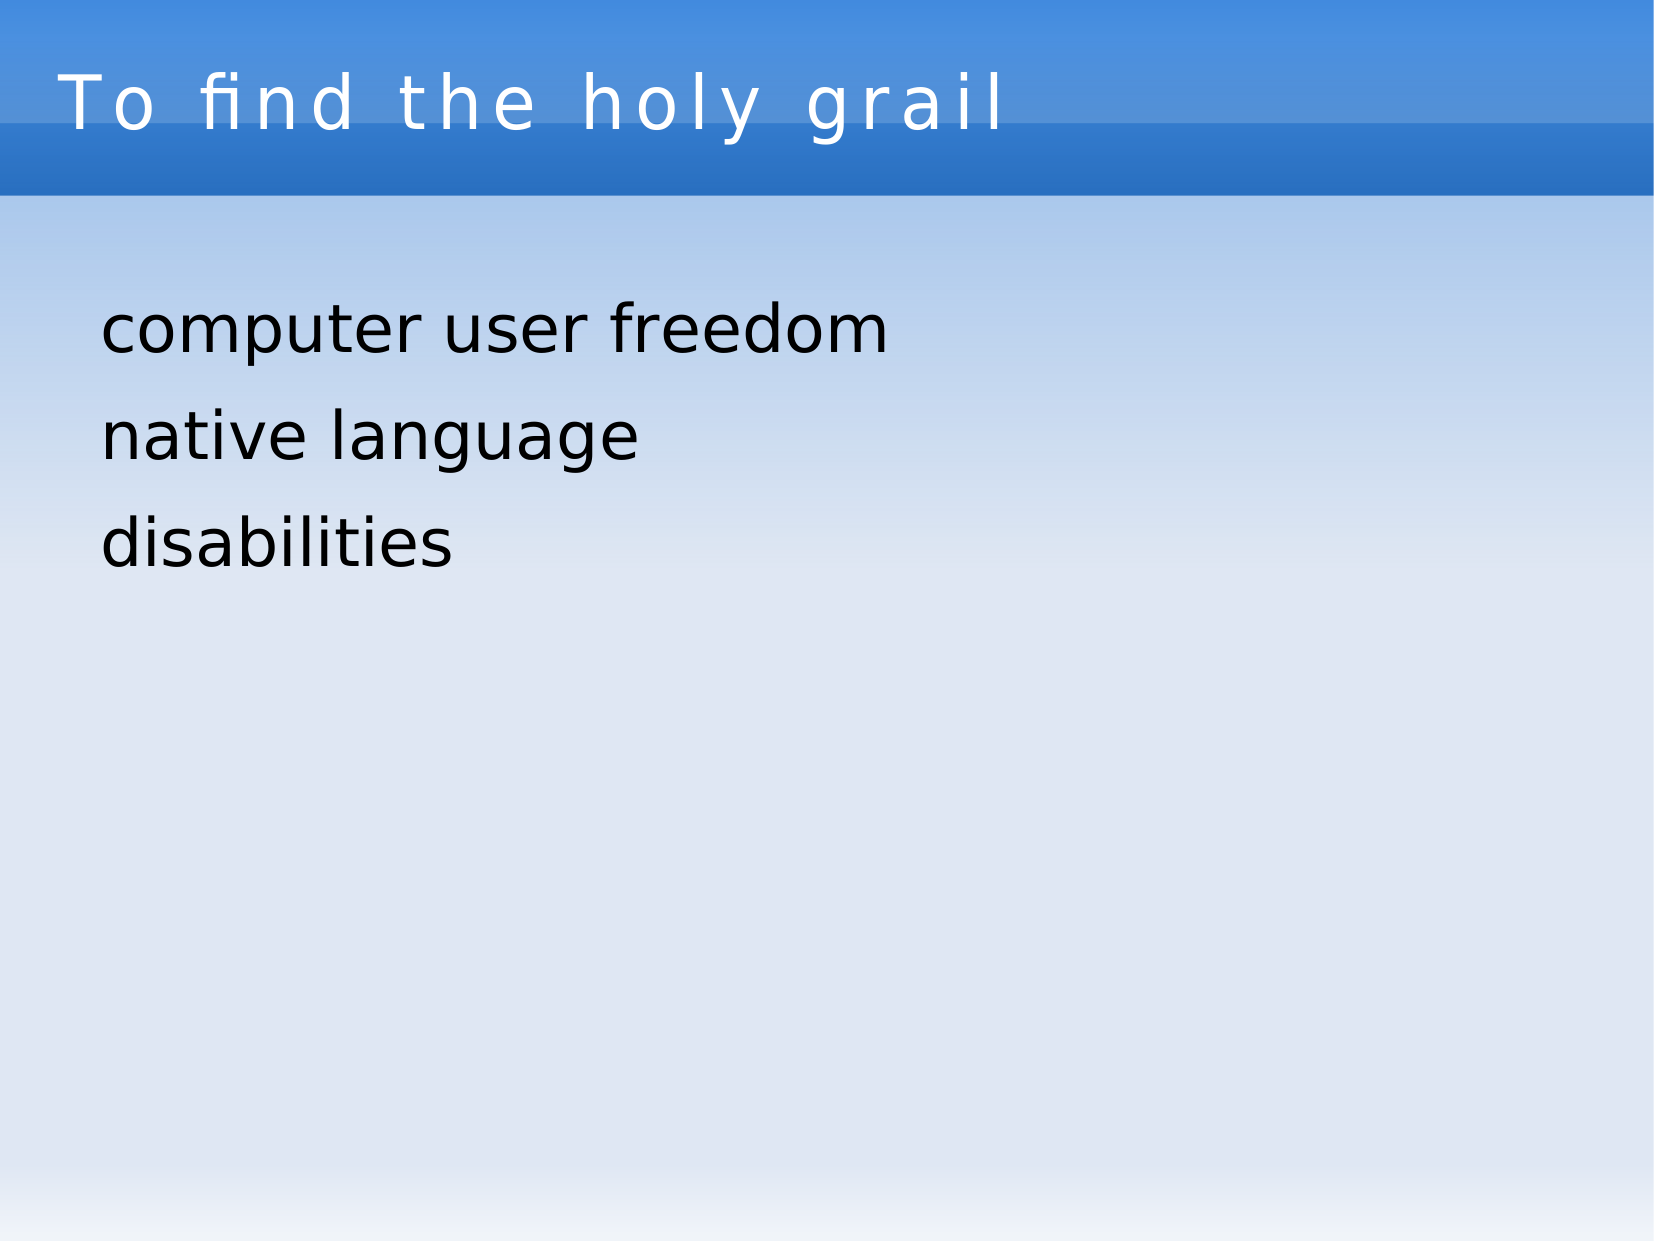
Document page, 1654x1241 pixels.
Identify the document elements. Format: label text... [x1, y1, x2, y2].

title To find the holy grail [59, 29, 1270, 178]
picture [0, 0, 1654, 1241]
list computer user freedom native language disabilities [82, 290, 1571, 1109]
